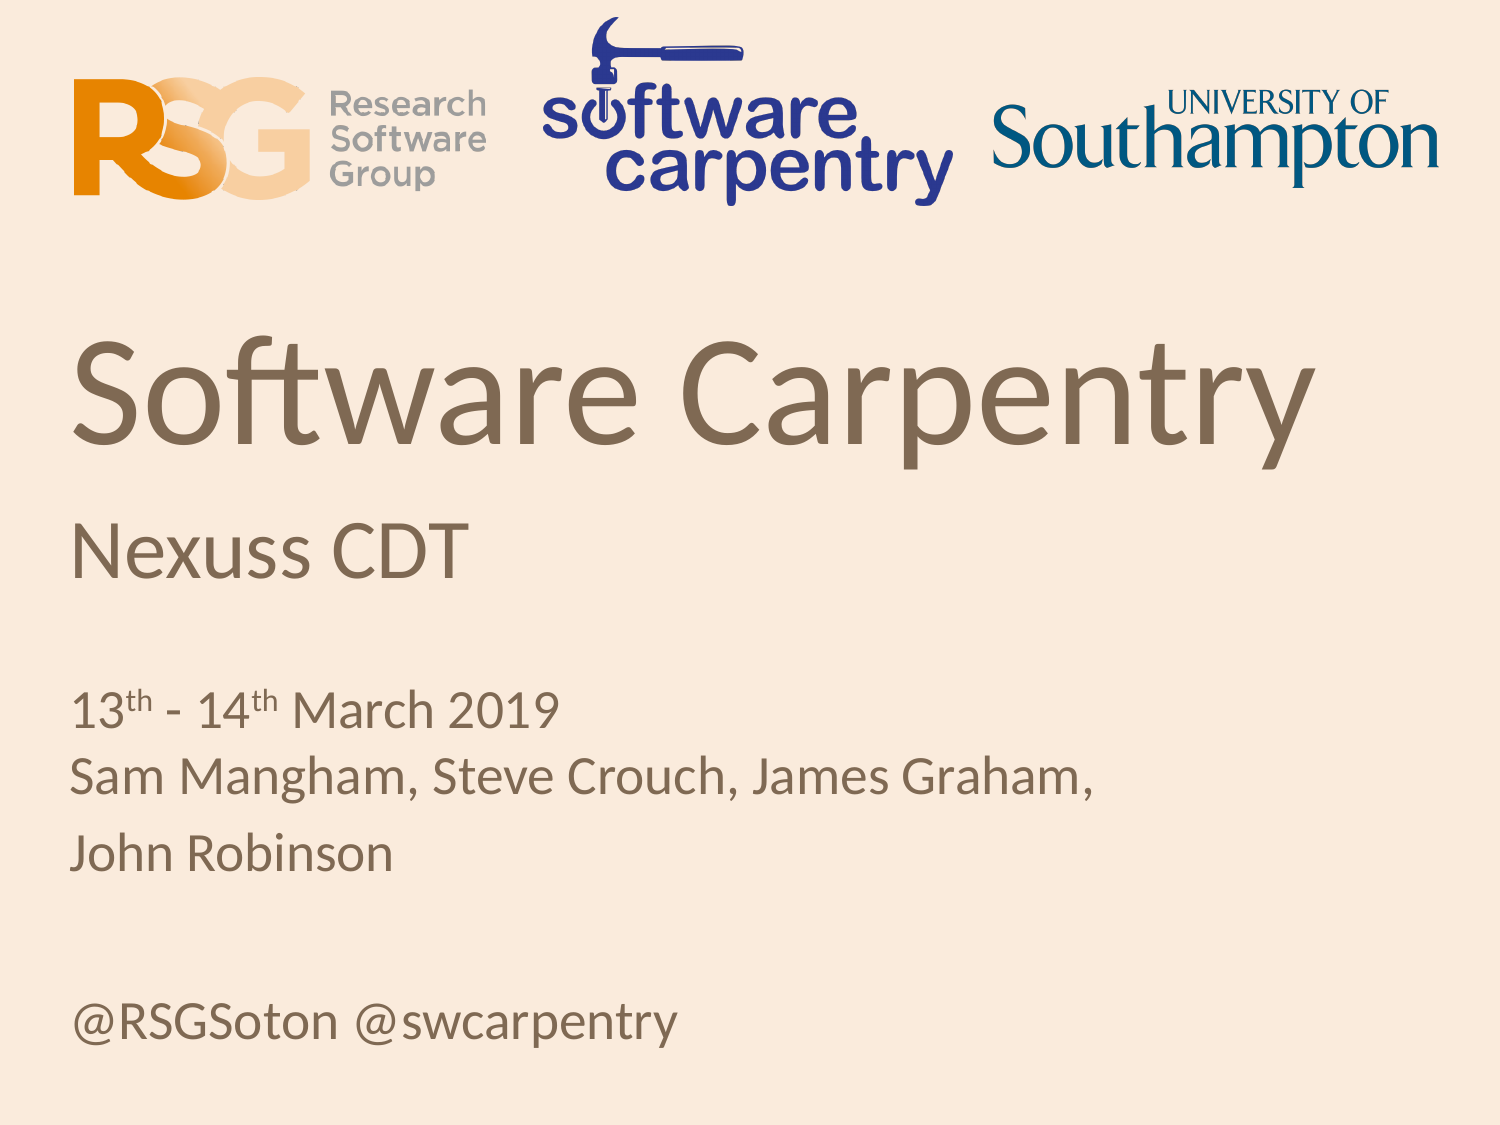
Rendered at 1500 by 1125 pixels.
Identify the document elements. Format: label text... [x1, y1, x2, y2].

picture [0, 8, 953, 269]
picture [992, 88, 1441, 189]
list Software Carpentry Nexuss CDT 13th - 14th March 2019 Sam Mangham, Steve Crouch, James Graham, John Robinson @RSGSoton @swcarpentry [54, 278, 1441, 1059]
